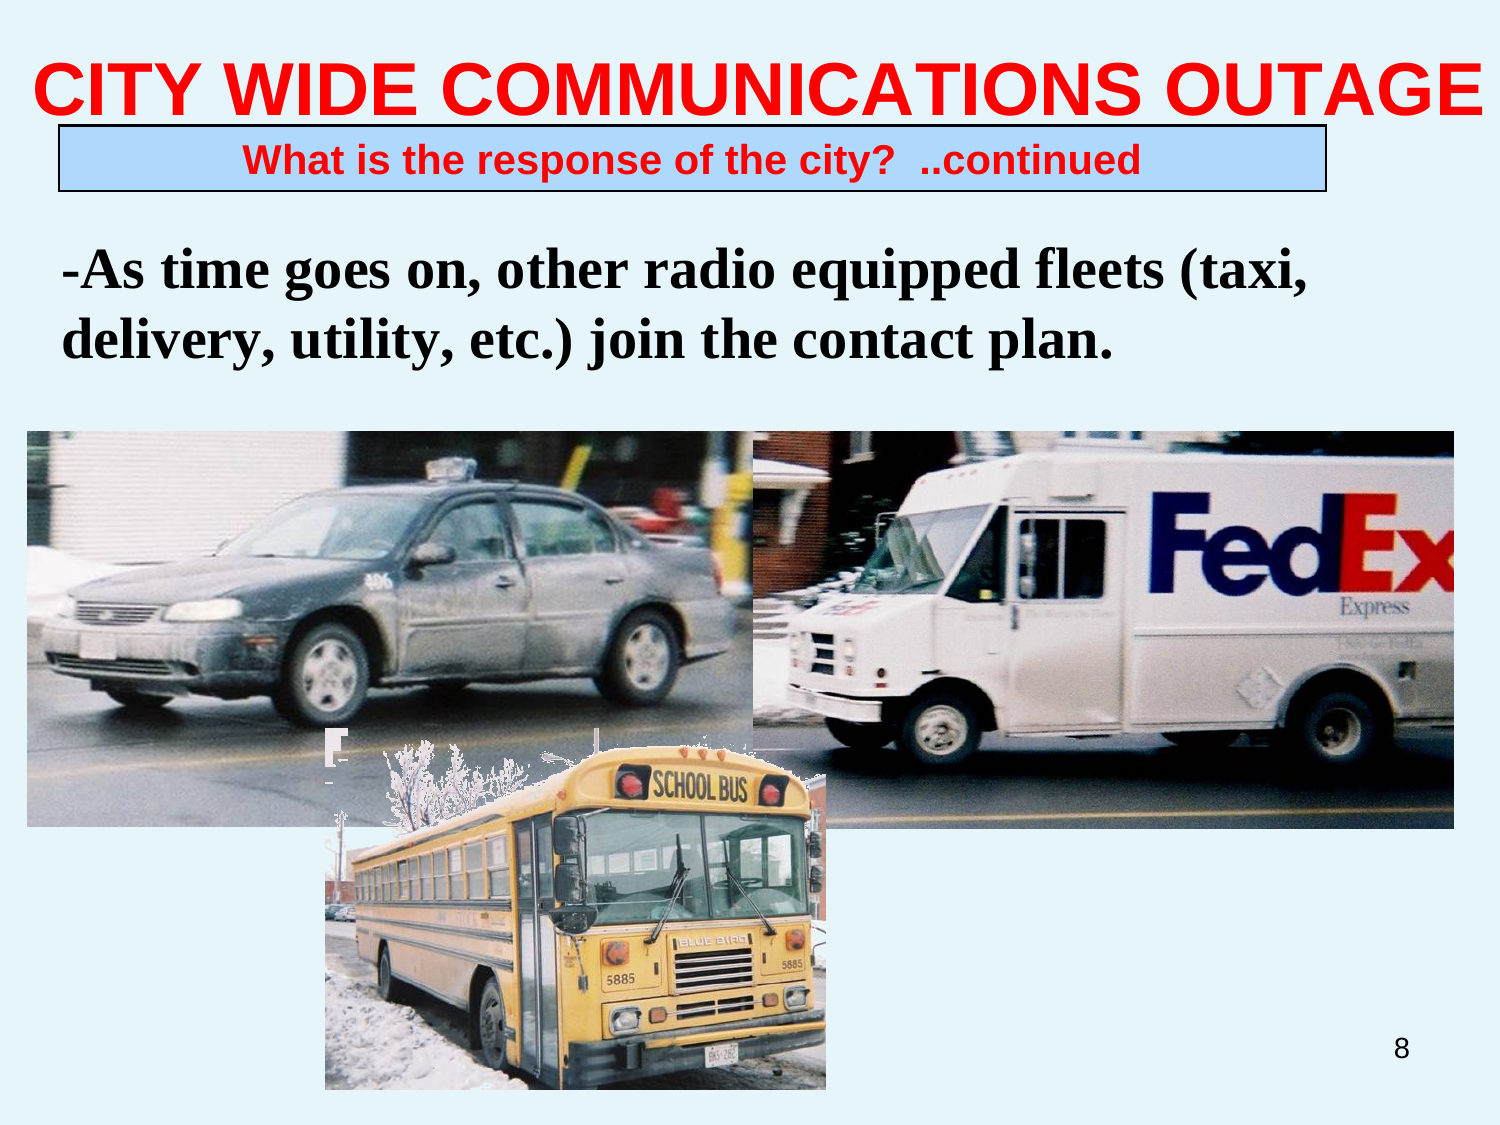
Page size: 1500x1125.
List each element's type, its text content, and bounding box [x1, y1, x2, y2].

text_box CITY WIDE COMMUNICATIONS OUTAGE [0, 33, 1500, 139]
text_box What is the response of the city? ..continued [58, 139, 1327, 191]
text_box -As time goes on, other radio equipped fleets (taxi, delivery, utility, etc.) join the contact plan. [46, 222, 1450, 378]
picture [27, 431, 1454, 1090]
